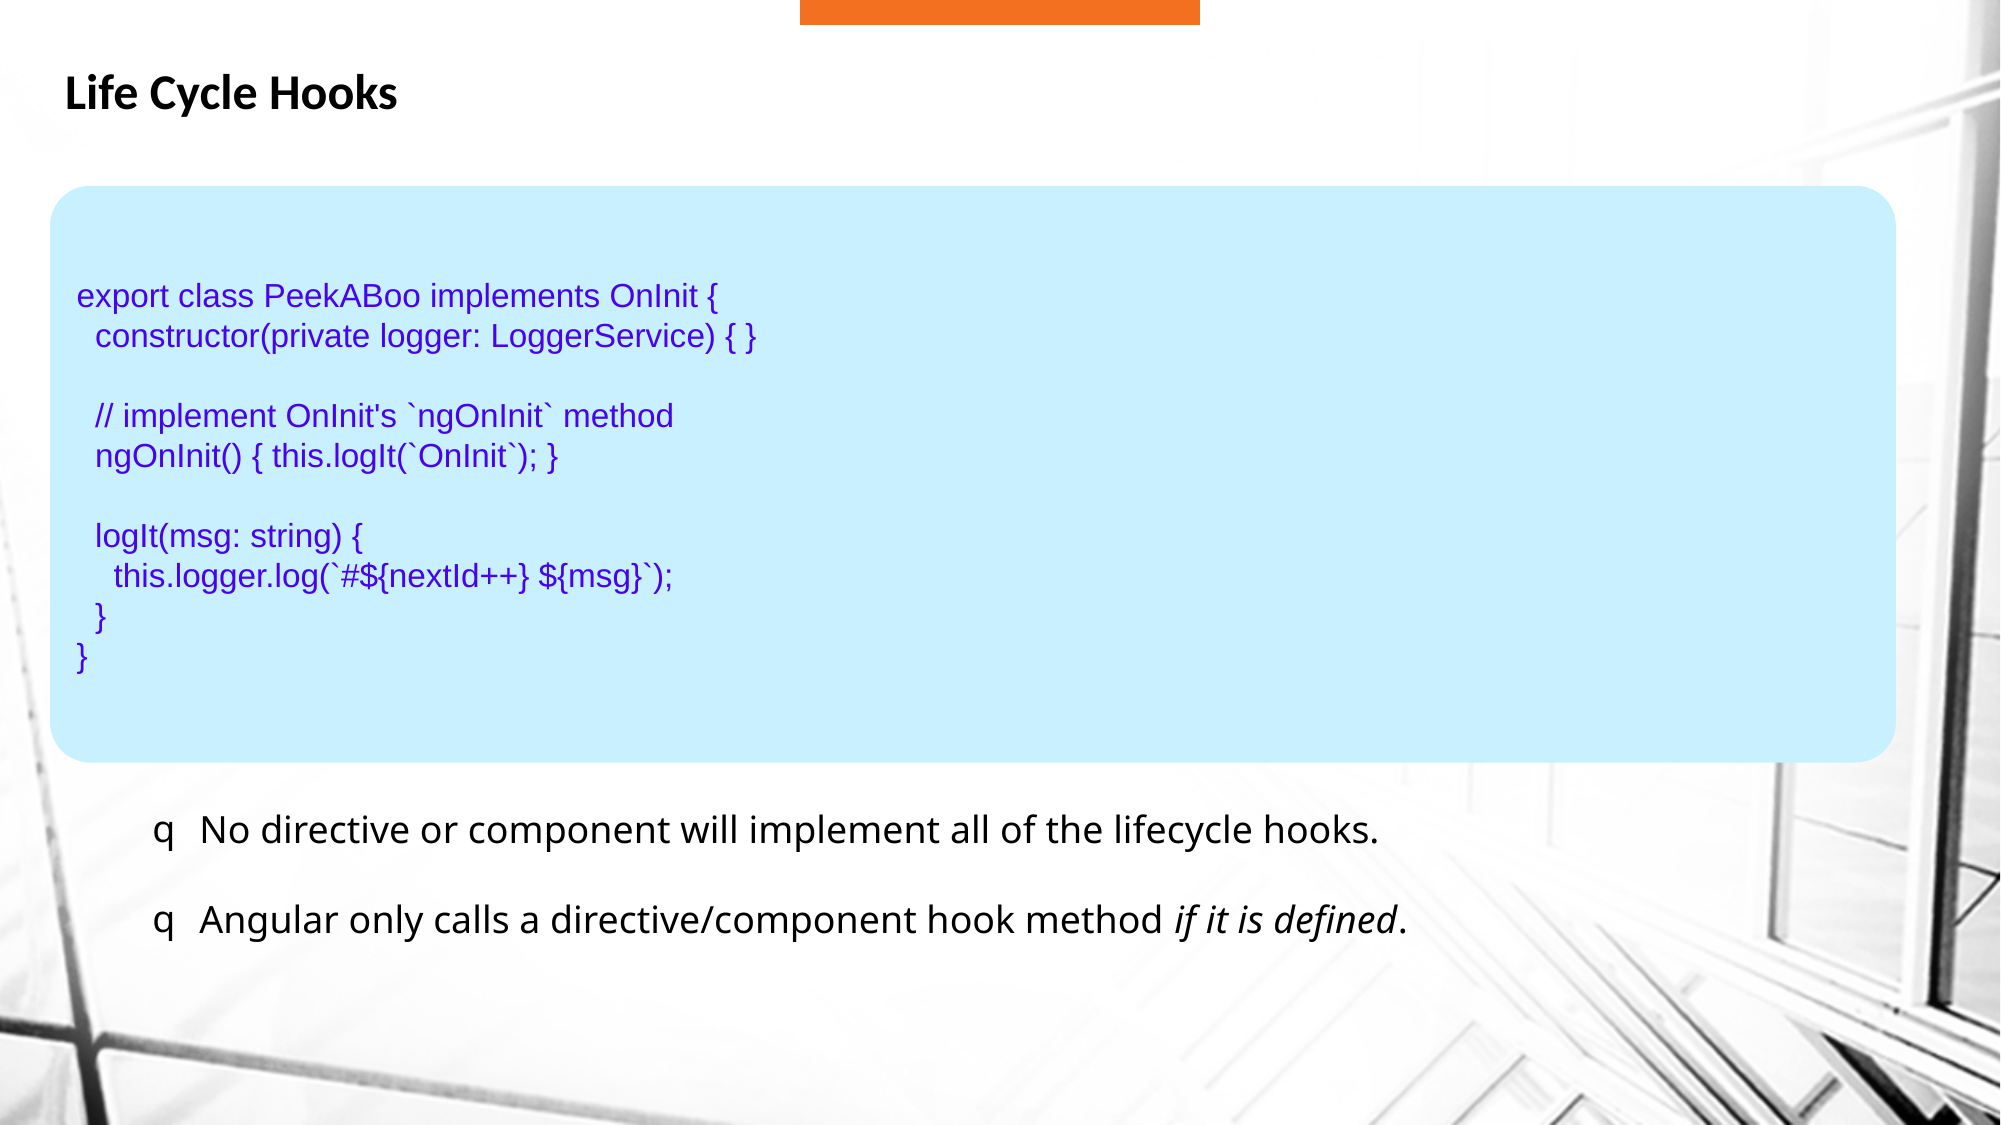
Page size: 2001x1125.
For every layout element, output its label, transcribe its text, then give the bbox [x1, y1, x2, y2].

text_box No directive or component will implement all of the lifecycle hooks. Angular only calls a directive/component hook method if it is defined. [137, 798, 1725, 948]
text_box export class PeekABoo implements OnInit { constructor(private logger: LoggerService) { } // implement OnInit's `ngOnInit` method ngOnInit() { this.logIt(`OnInit`); } logIt(msg: string) { this.logger.log(`#${nextId++} ${msg}`); } } [50, 185, 1896, 763]
title Life Cycle Hooks [50, 63, 1951, 150]
